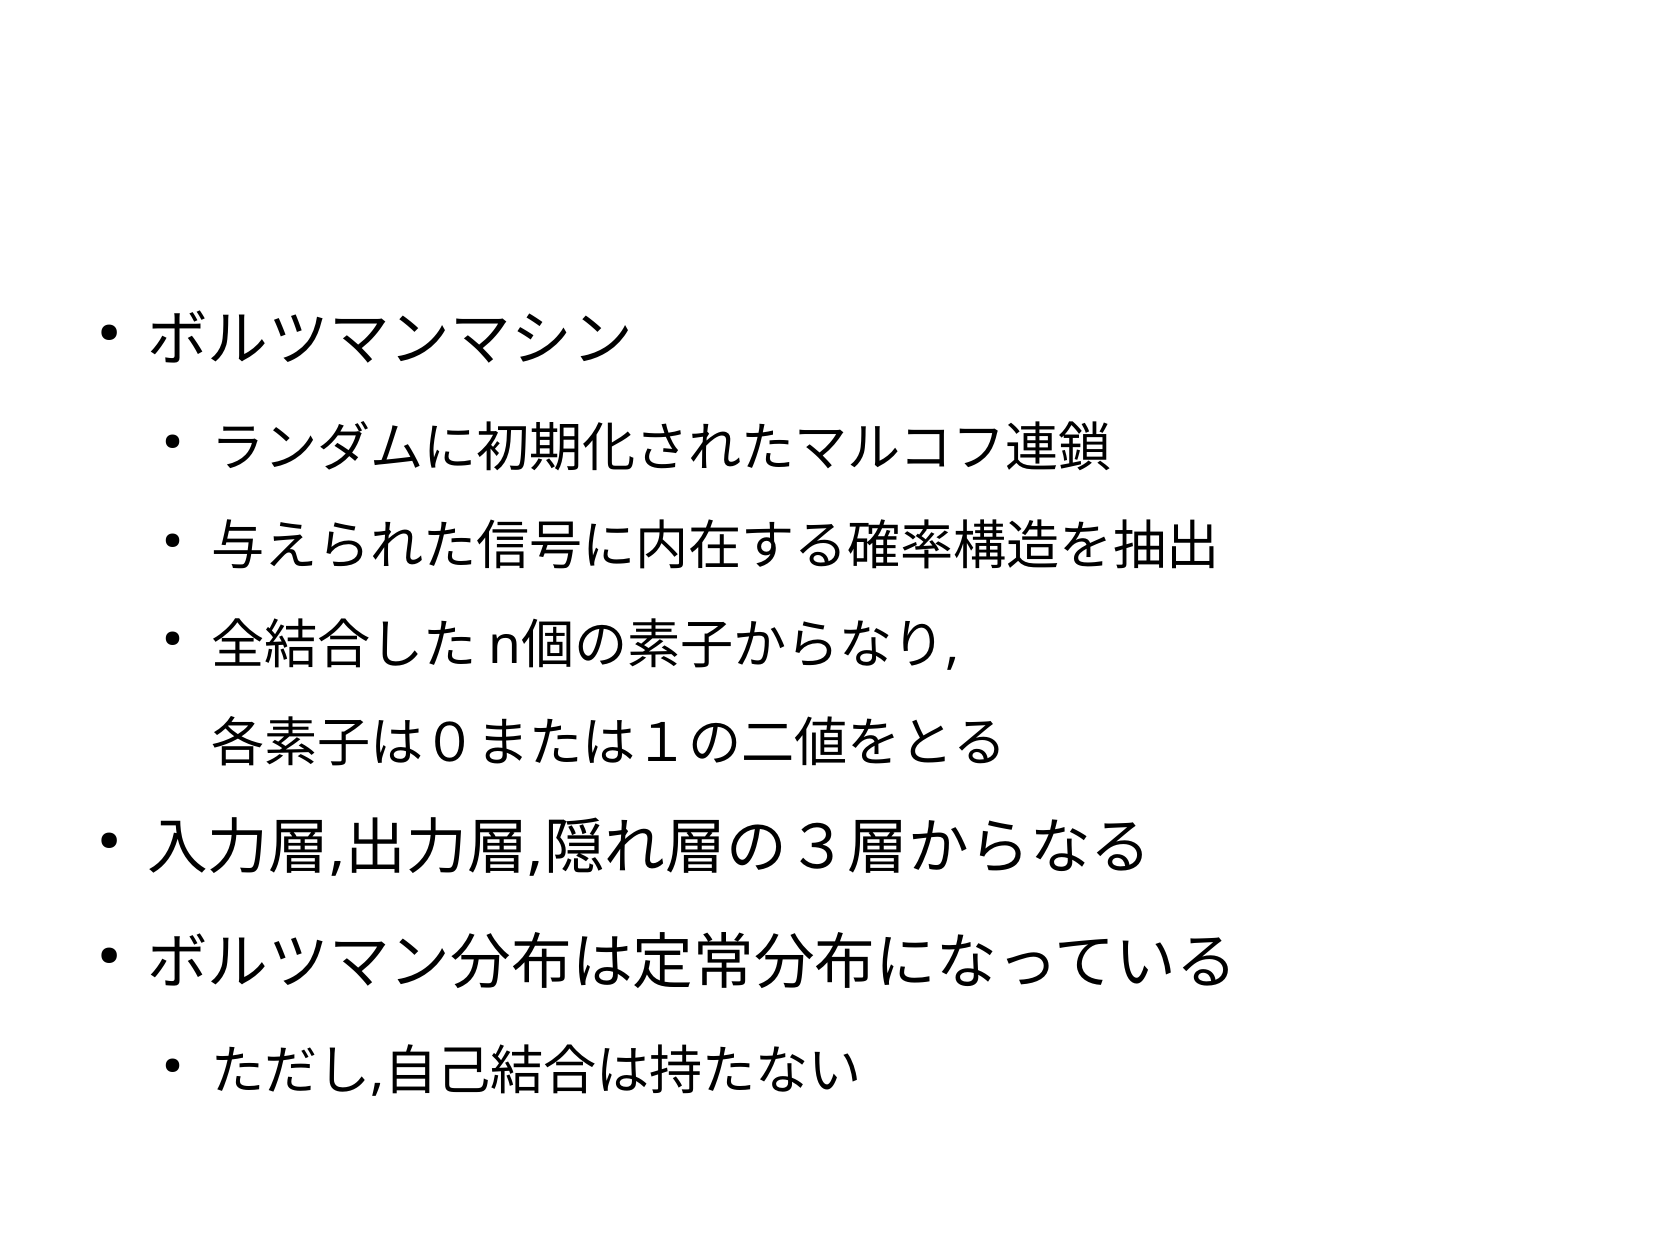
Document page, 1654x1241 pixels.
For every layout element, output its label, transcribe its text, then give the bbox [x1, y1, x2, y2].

list ボルツマンマシン ランダムに初期化されたマルコフ連鎖 与えられた信号に内在する確率構造を抽出 全結合した n個の素子からなり, 各素子は０または１の二値をとる 入力層,出力層,隠れ層の３層からなる ボルツマン分布は定常分布になっている ただし,自己結合は持たない [82, 290, 1571, 1109]
